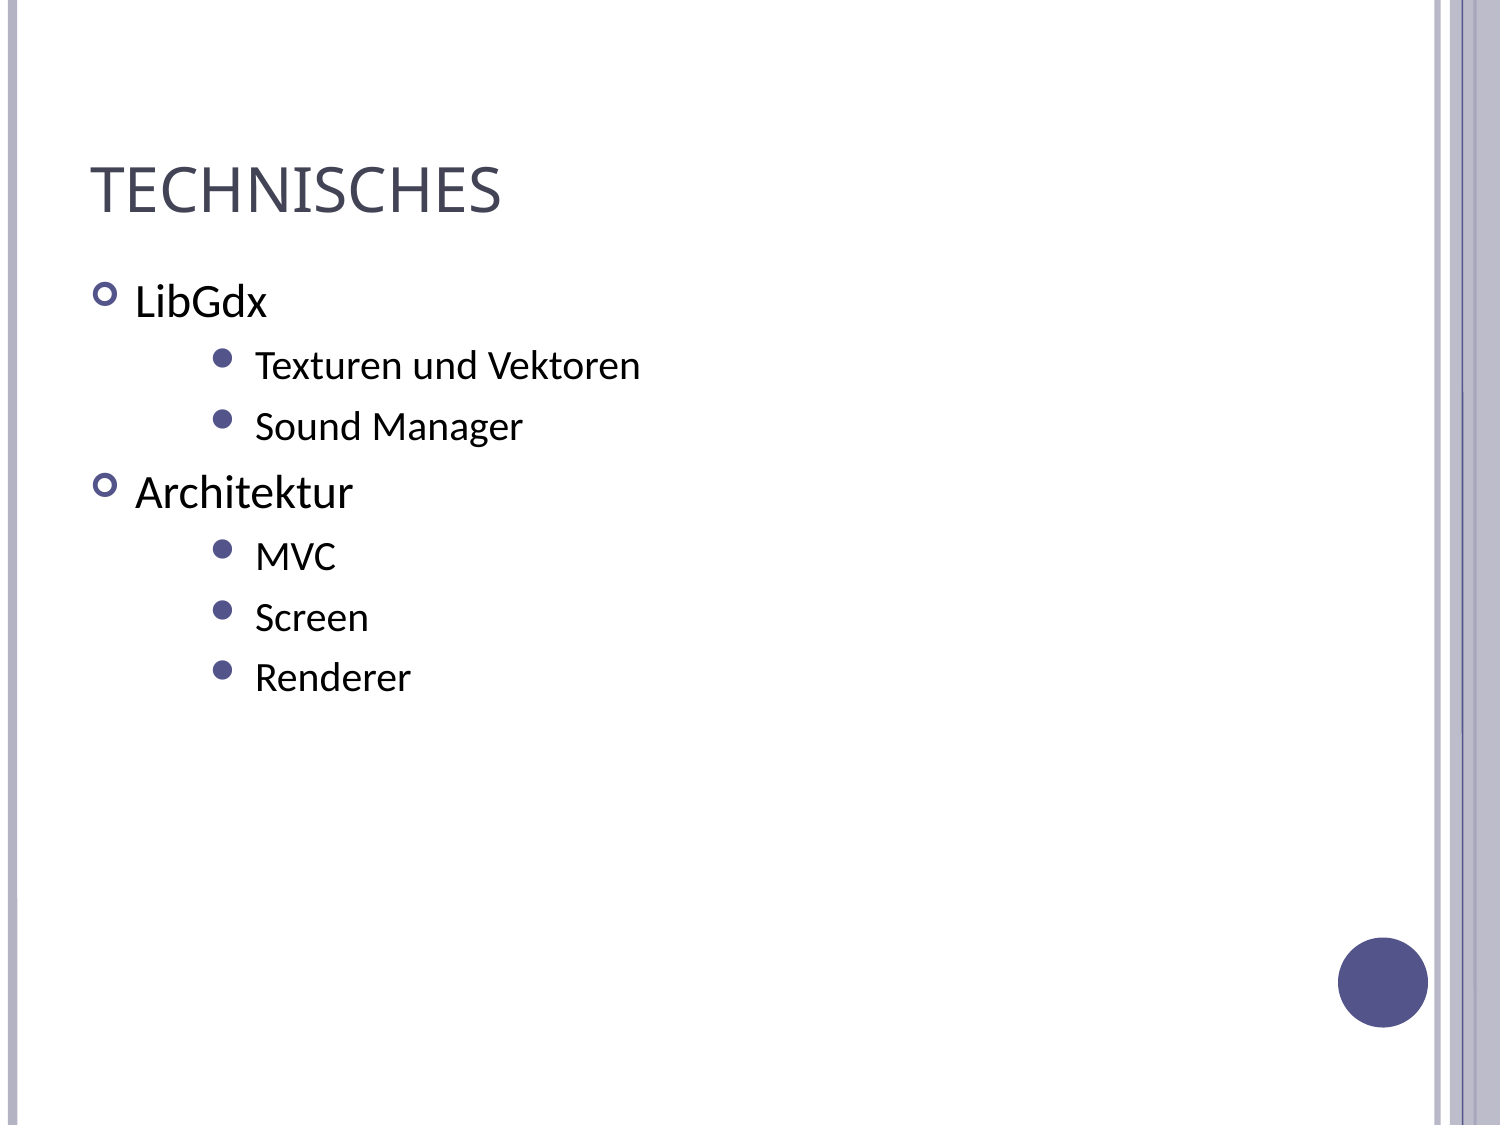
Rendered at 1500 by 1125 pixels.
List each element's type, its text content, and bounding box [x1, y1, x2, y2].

list LibGdx Texturen und Vektoren Sound Manager Architektur MVC Screen Renderer [75, 262, 1300, 1062]
title Technisches [75, 45, 1300, 233]
